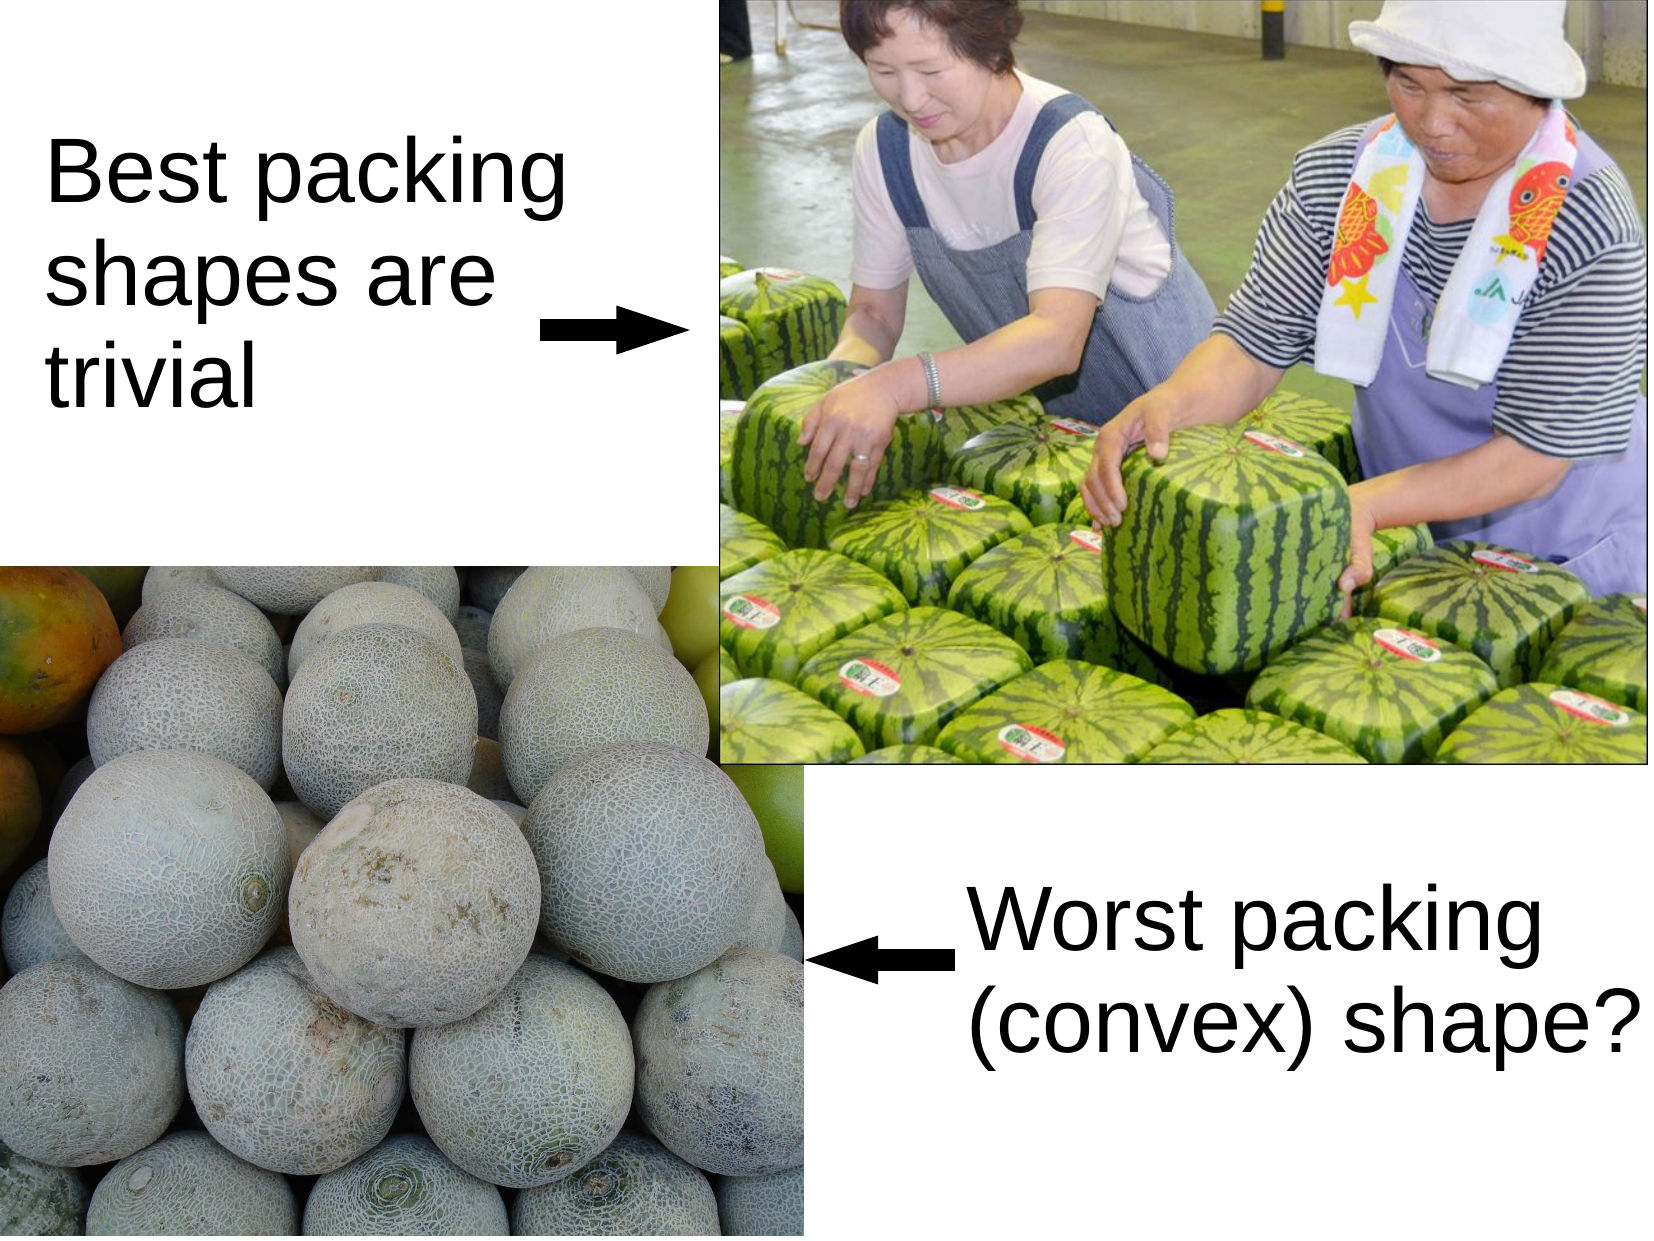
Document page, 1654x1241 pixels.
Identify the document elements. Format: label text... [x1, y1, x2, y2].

picture [0, 0, 1648, 1236]
text_box Worst packing (convex) shape? [951, 860, 1654, 1081]
text_box Best packing shapes are trivial [30, 112, 724, 436]
